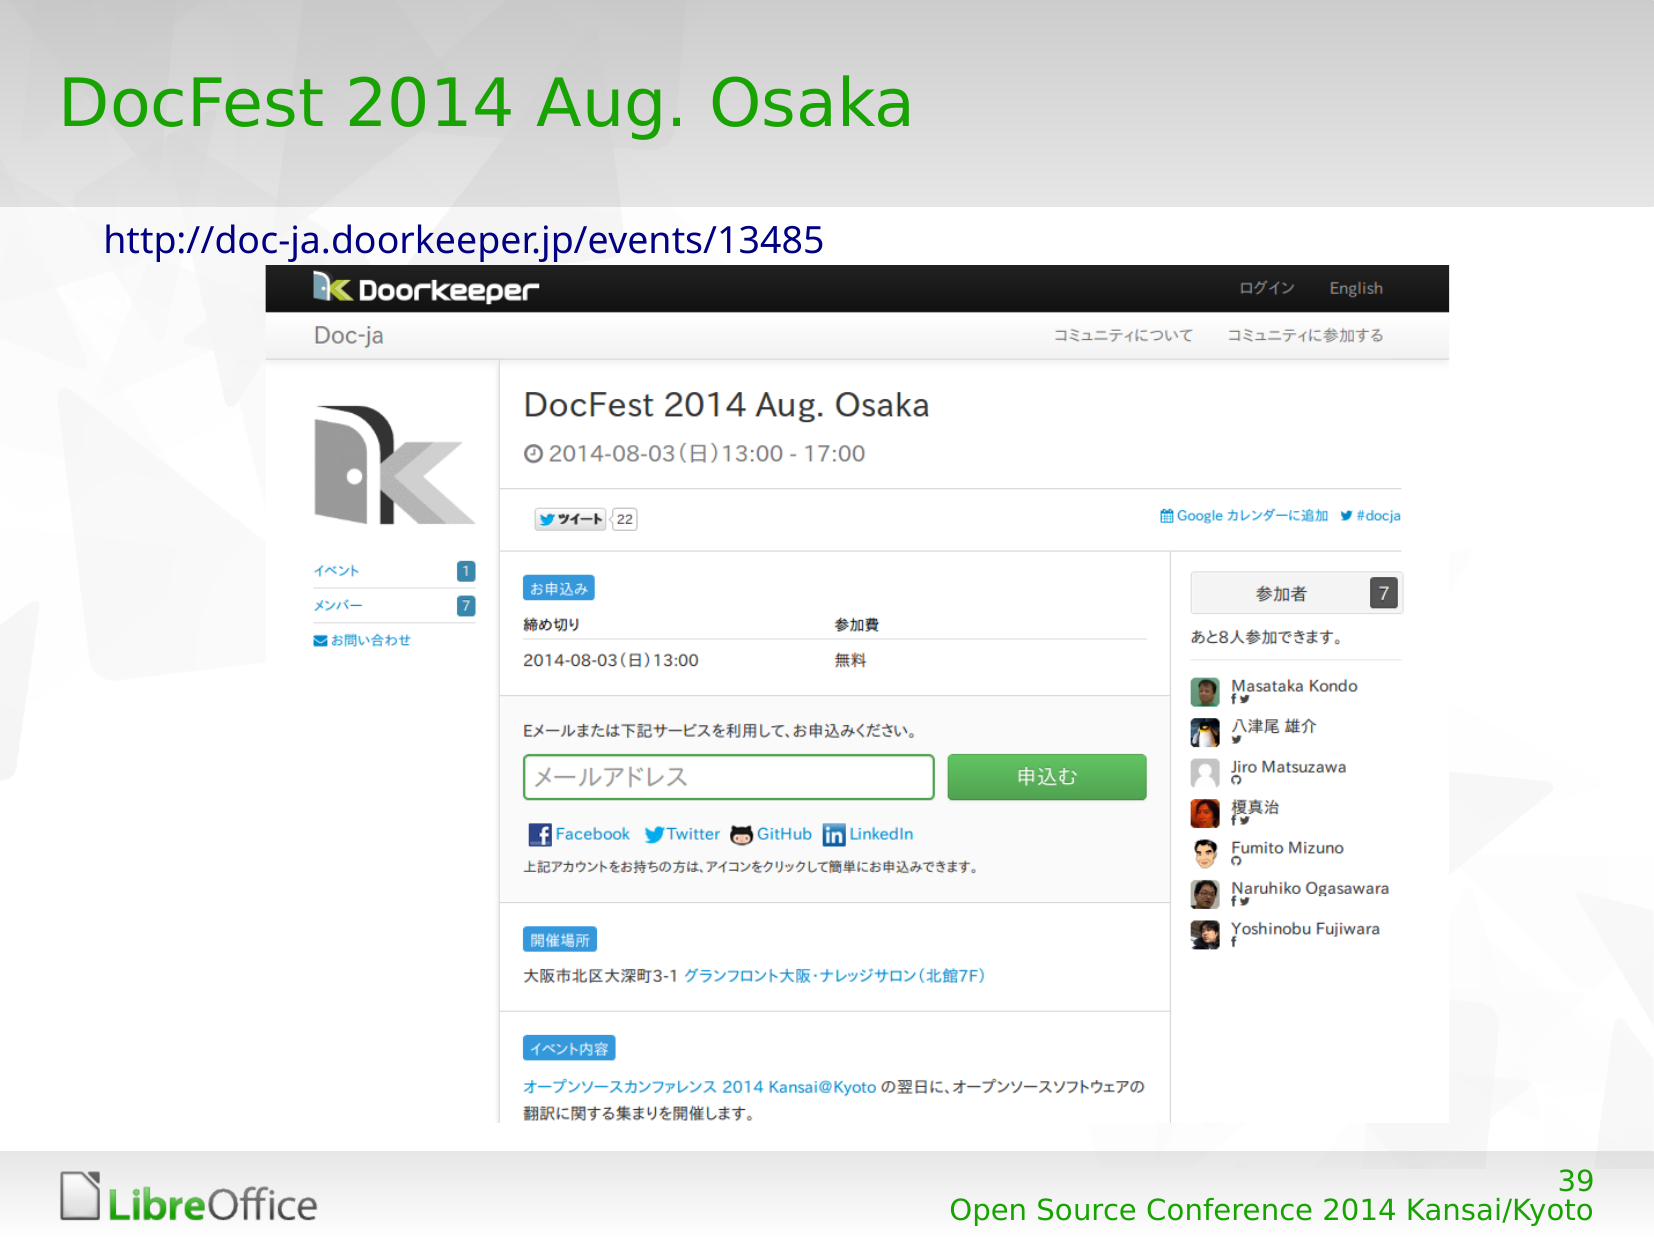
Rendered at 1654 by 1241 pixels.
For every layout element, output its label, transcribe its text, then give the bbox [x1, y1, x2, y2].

text_box http://doc-ja.doorkeeper.jp/events/13485 [88, 206, 1152, 269]
picture [41, 1152, 337, 1240]
picture [0, 0, 1654, 1169]
title DocFest 2014 Aug. Osaka [59, 29, 1595, 178]
